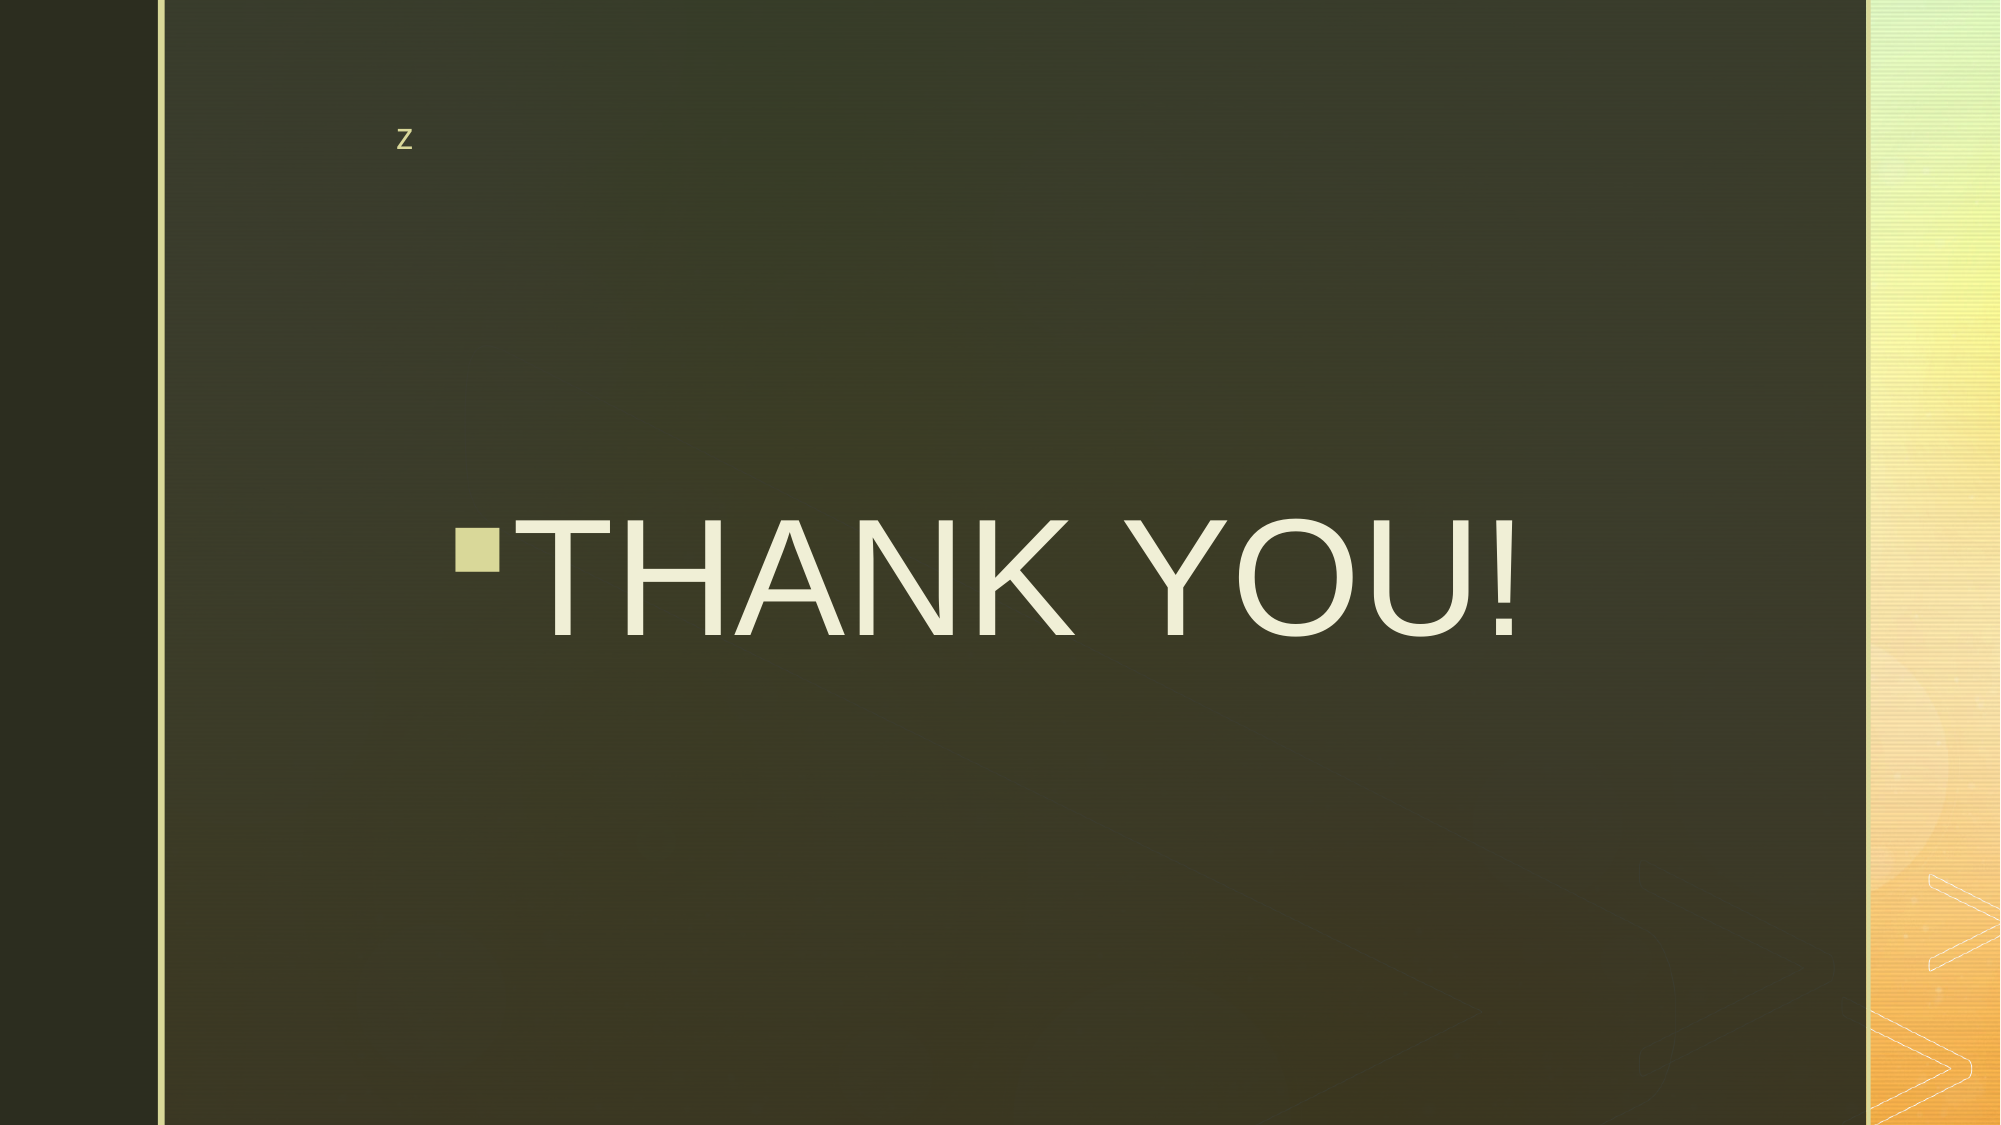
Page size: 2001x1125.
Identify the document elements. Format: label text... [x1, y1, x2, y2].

list THANK YOU! [428, 220, 1708, 877]
picture [1871, 0, 2001, 1125]
